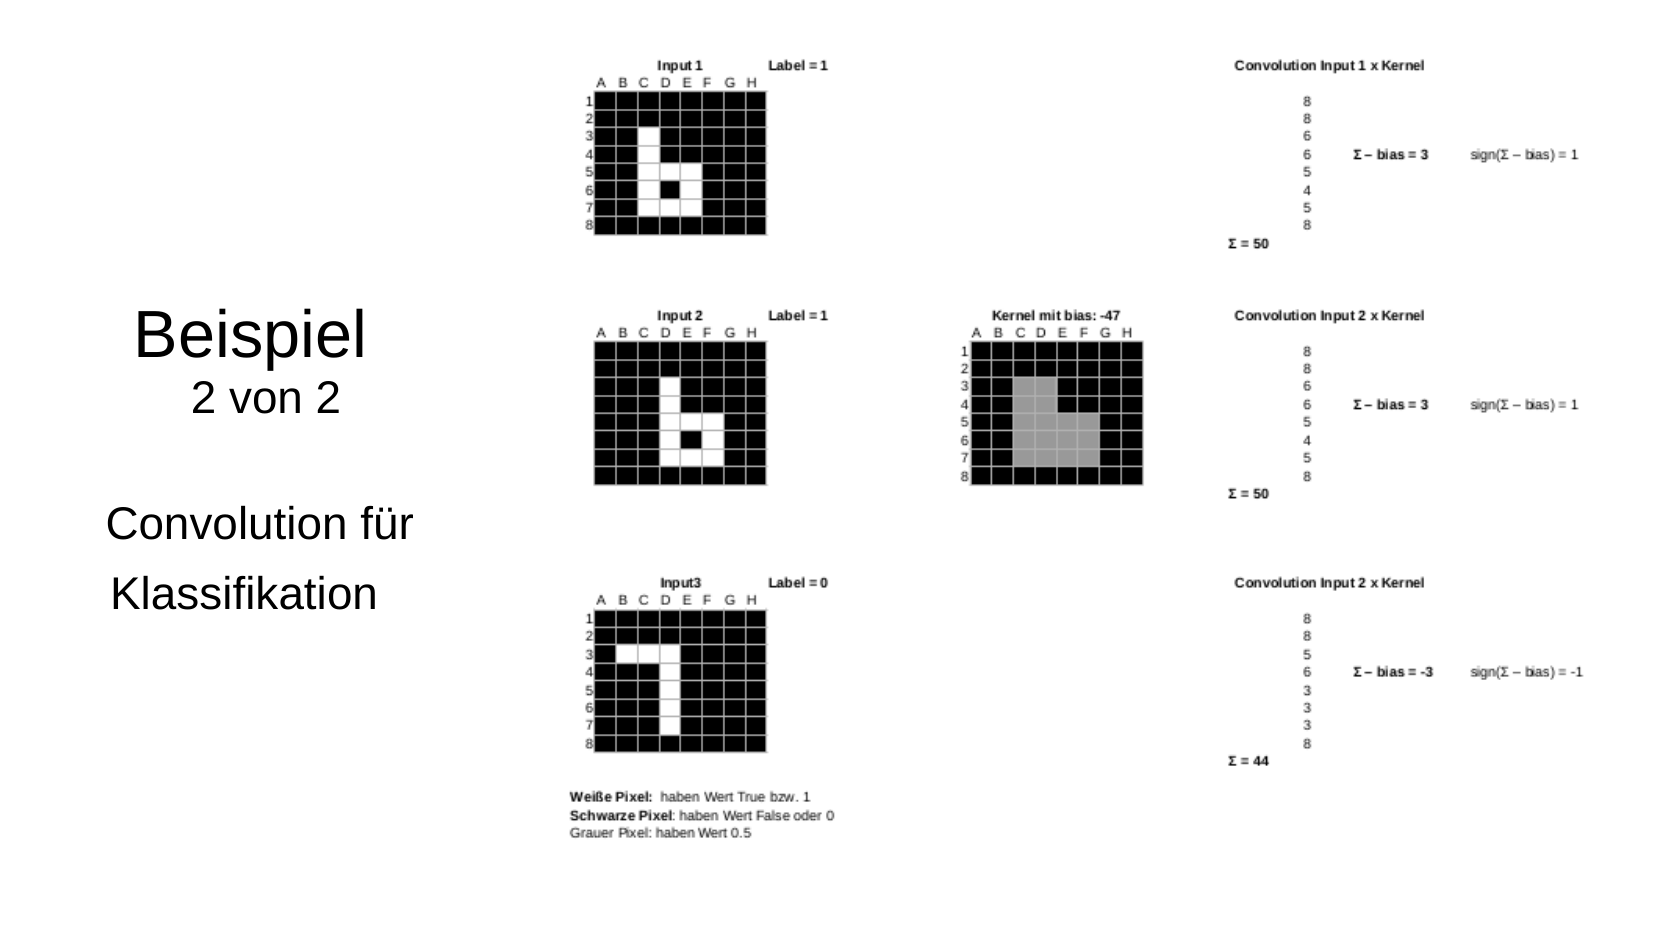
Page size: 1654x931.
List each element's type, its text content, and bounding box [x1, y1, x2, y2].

picture [542, 47, 1607, 856]
title Beispiel 2 von 2 Convolution für Klassifikation [0, 248, 544, 674]
